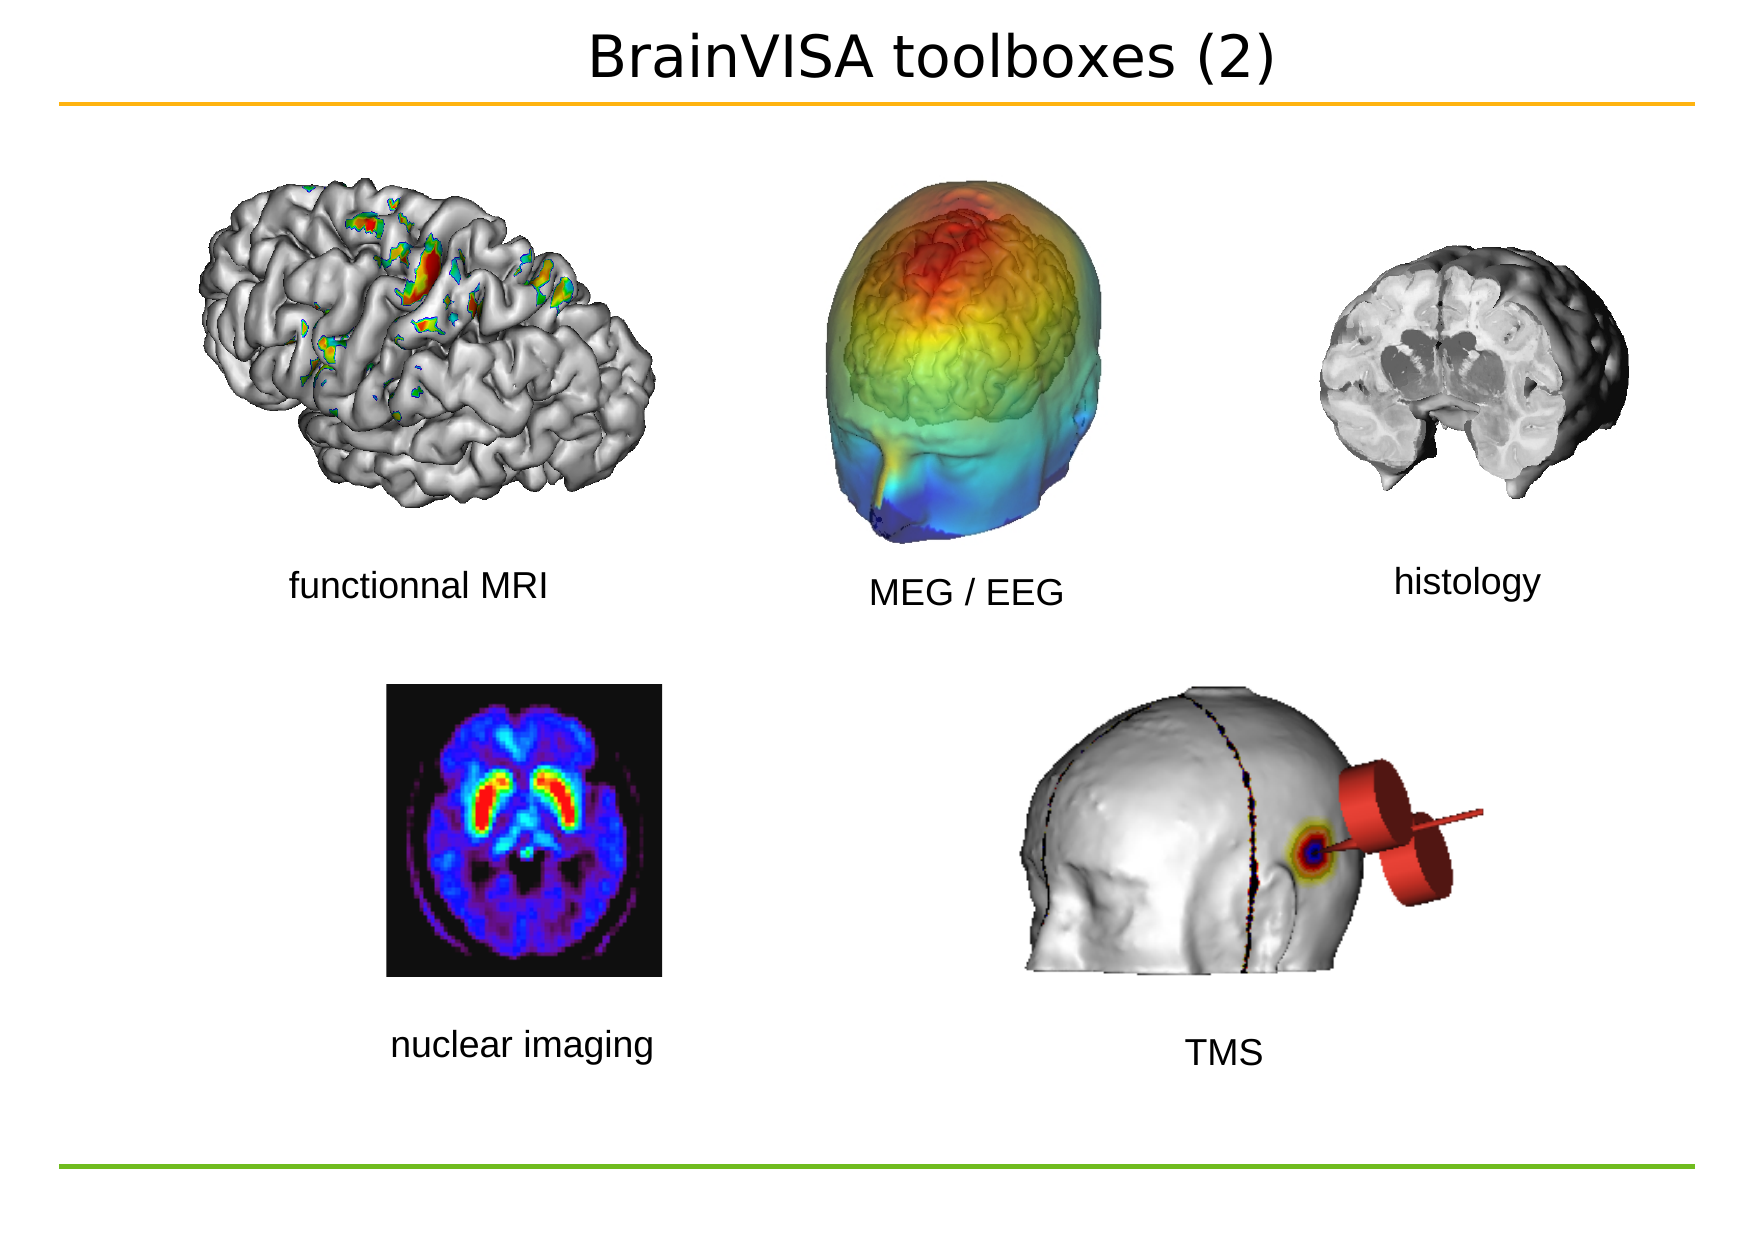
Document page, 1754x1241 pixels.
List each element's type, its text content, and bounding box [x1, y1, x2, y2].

text_box histology [1378, 552, 1567, 624]
picture [775, 134, 1121, 546]
picture [1018, 685, 1484, 976]
picture [179, 178, 661, 517]
text_box functionnal MRI [274, 557, 593, 628]
text_box TMS [1169, 1023, 1294, 1095]
picture [1286, 218, 1656, 519]
text_box nuclear imaging [375, 1015, 711, 1087]
picture [386, 684, 663, 977]
text_box BrainVISA toolboxes (2) [573, 16, 1293, 100]
text_box MEG / EEG [854, 563, 1081, 635]
